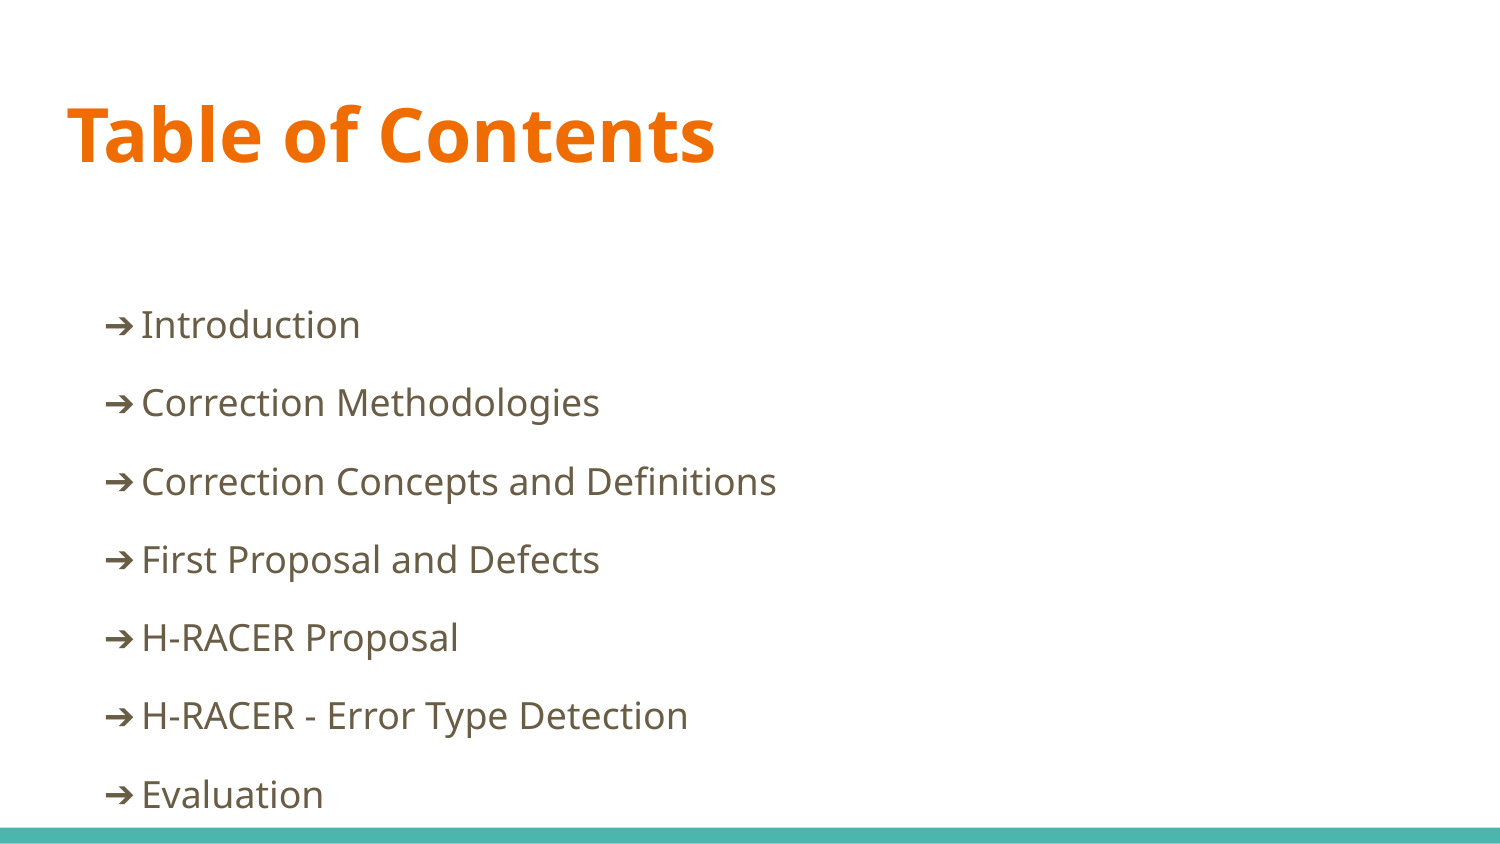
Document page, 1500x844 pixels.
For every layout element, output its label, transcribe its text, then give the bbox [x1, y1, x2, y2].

title Table of Contents [51, 72, 1449, 189]
list Introduction Correction Methodologies Correction Concepts and Definitions First Proposal and Defects H-RACER Proposal H-RACER - Error Type Detection Evaluation Conclusion [51, 207, 1449, 750]
